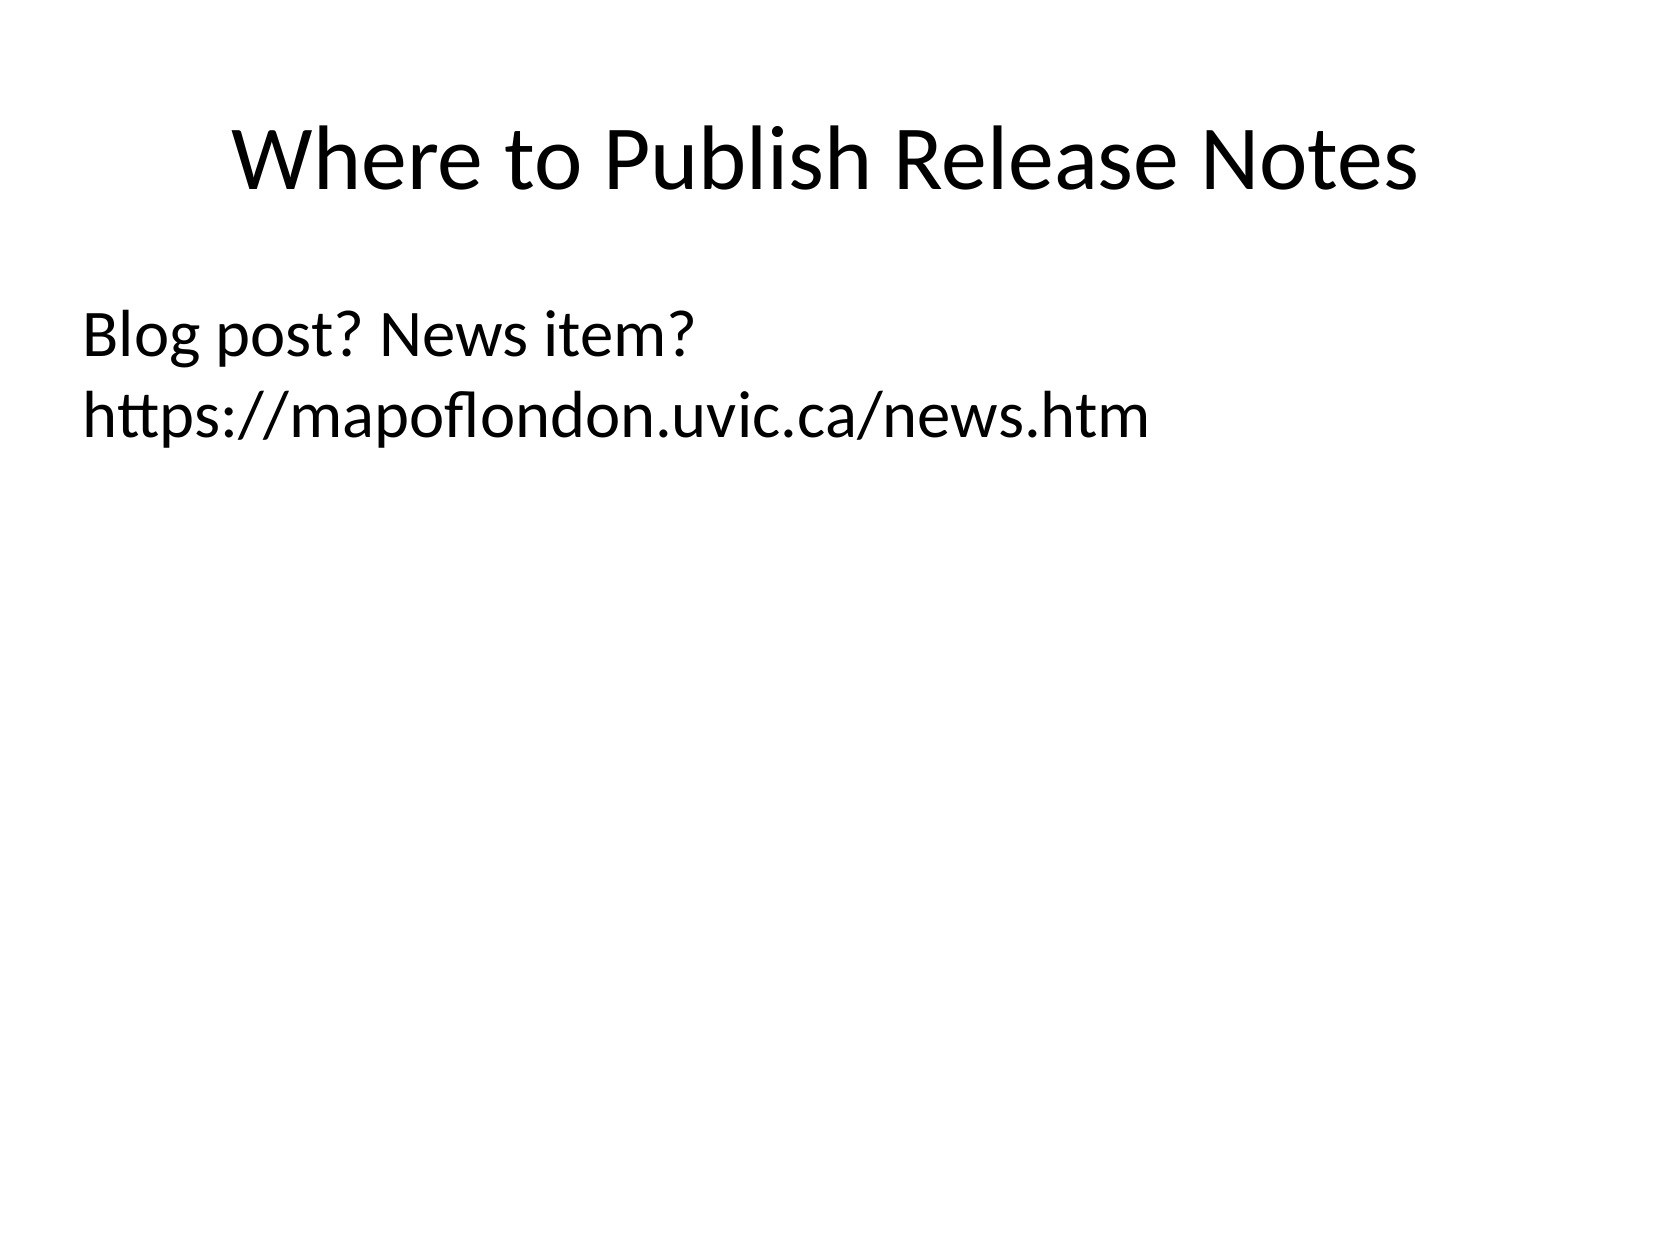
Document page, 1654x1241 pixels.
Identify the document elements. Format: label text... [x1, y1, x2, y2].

title Where to Publish Release Notes [82, 49, 1571, 257]
list Blog post? News item? https://mapoflondon.uvic.ca/news.htm [82, 290, 1571, 1010]
